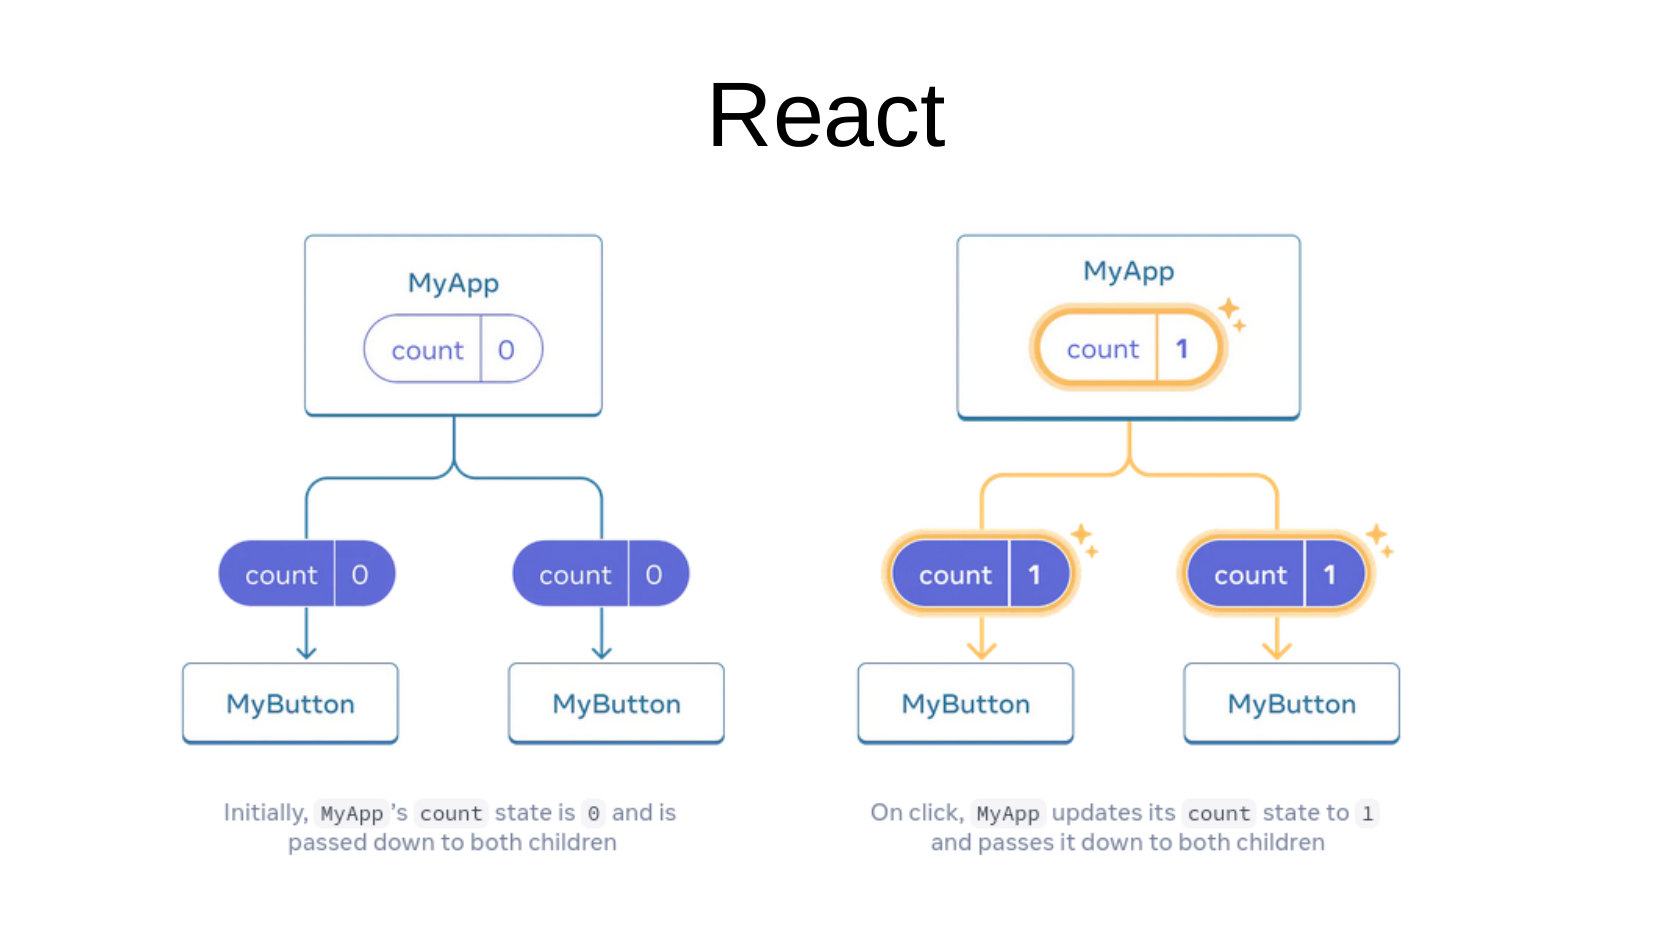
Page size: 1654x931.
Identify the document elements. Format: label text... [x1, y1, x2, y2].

picture [156, 187, 1463, 899]
title React [82, 37, 1571, 193]
